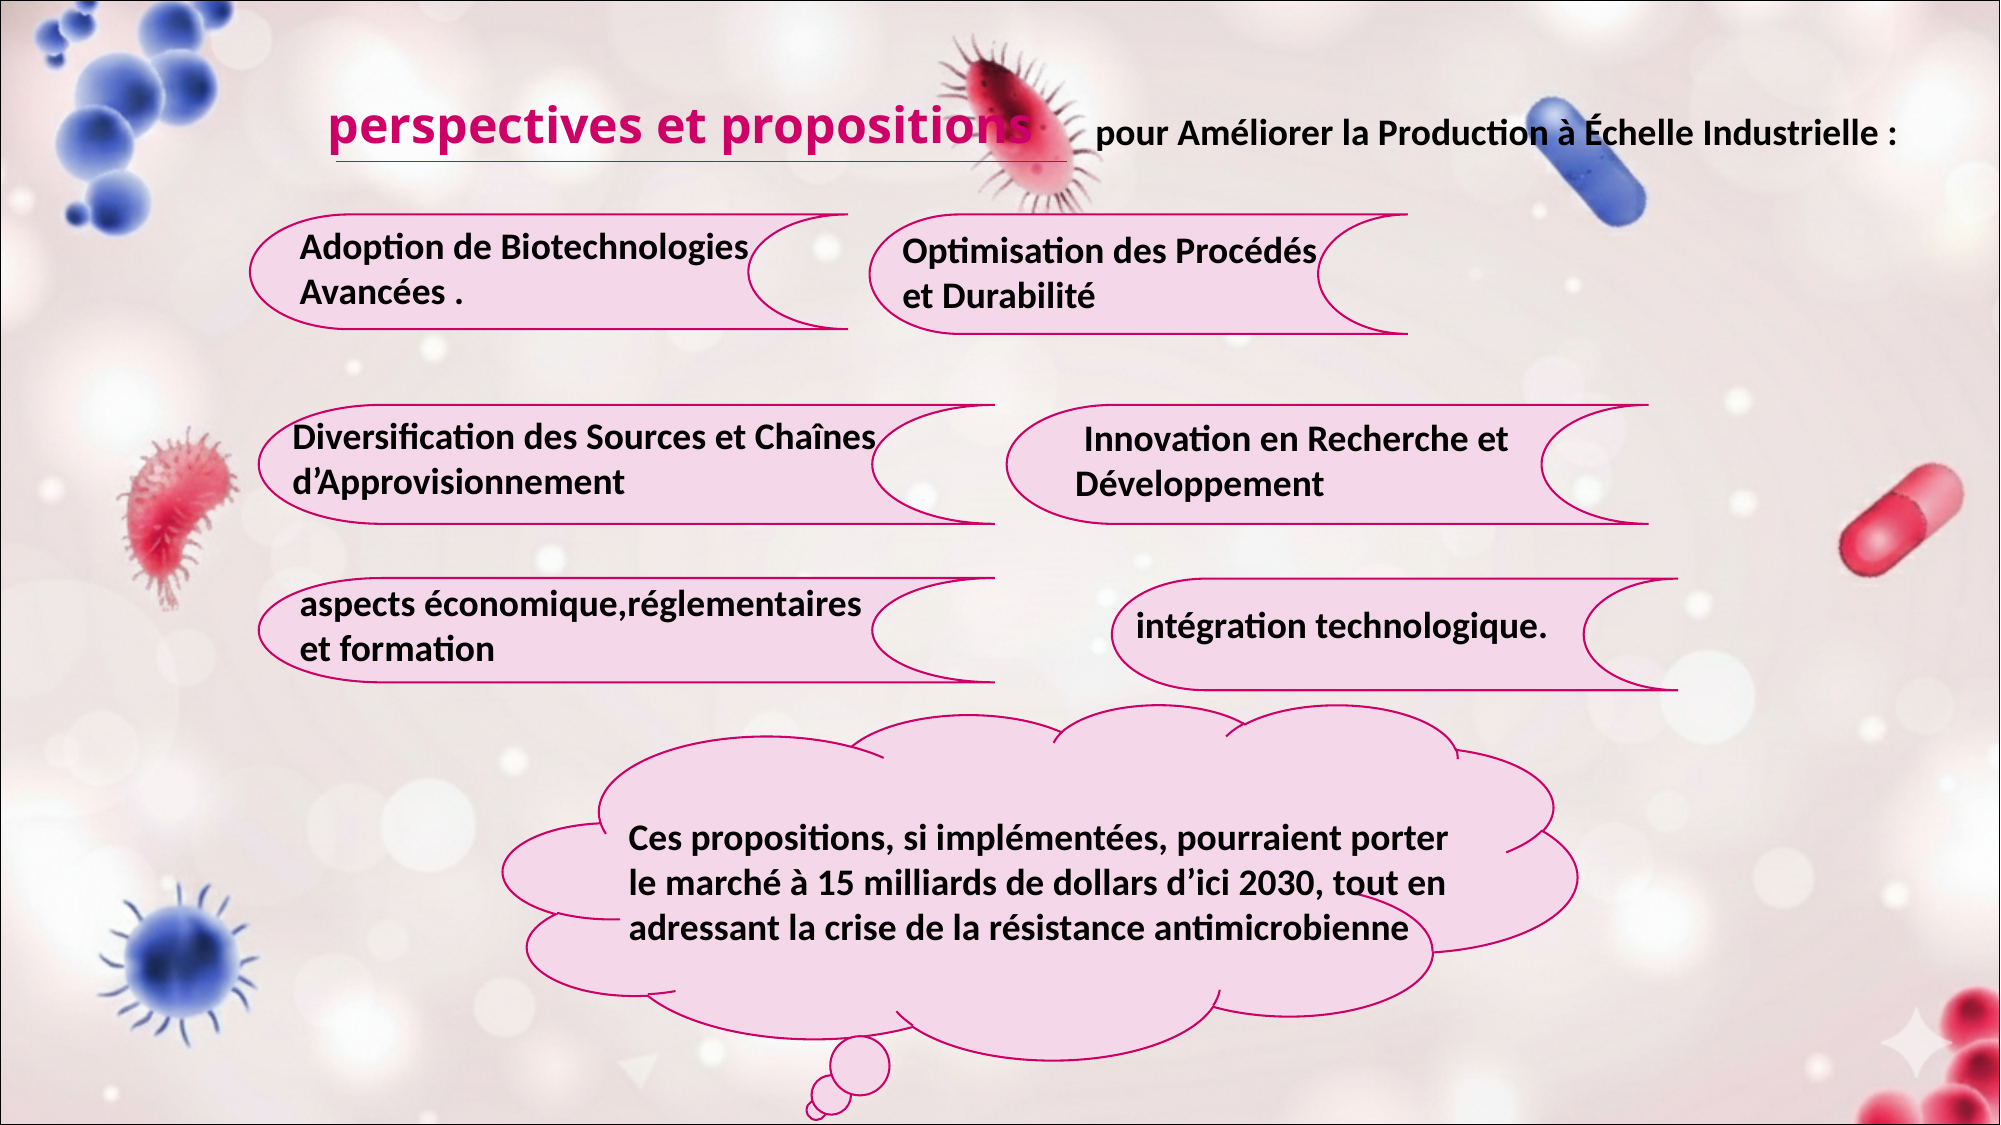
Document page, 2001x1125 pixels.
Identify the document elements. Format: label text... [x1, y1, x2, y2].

text_box [900, 404, 995, 427]
text_box [295, 320, 849, 330]
text_box intégration technologique. [1120, 593, 1564, 654]
text_box [869, 238, 887, 310]
text_box [327, 659, 995, 683]
text_box [502, 705, 1578, 1120]
text_box [928, 214, 1408, 226]
text_box Innovation en Recherche et Développement [1060, 406, 1649, 512]
text_box [795, 214, 849, 224]
text_box pour Améliorer la Production à Échelle Industrielle : [1072, 100, 1923, 161]
text_box Ces propositions, si implémentées, pourraient porter le marché à 15 milliards de dollars d’ici 2030, tout en adressant la crise de la résistance antimicrobienne [613, 805, 1467, 956]
text_box [258, 433, 277, 496]
text_box Adoption de Biotechnologies Avancées . [284, 214, 795, 320]
text_box [893, 578, 995, 602]
text_box Optimisation des Procédés et Durabilité [887, 218, 1355, 324]
text_box [1111, 578, 1679, 691]
text_box Diversification des Sources et Chaînes d’Approvisionnement [277, 404, 900, 510]
text_box [1006, 412, 1649, 524]
text_box [302, 502, 995, 524]
text_box [909, 322, 1408, 334]
text_box [249, 228, 284, 316]
text_box perspectives et propositions [312, 85, 1048, 161]
text_box aspects économique,réglementaires et formation [284, 571, 893, 677]
text_box [258, 598, 284, 662]
picture [0, 0, 2000, 1125]
